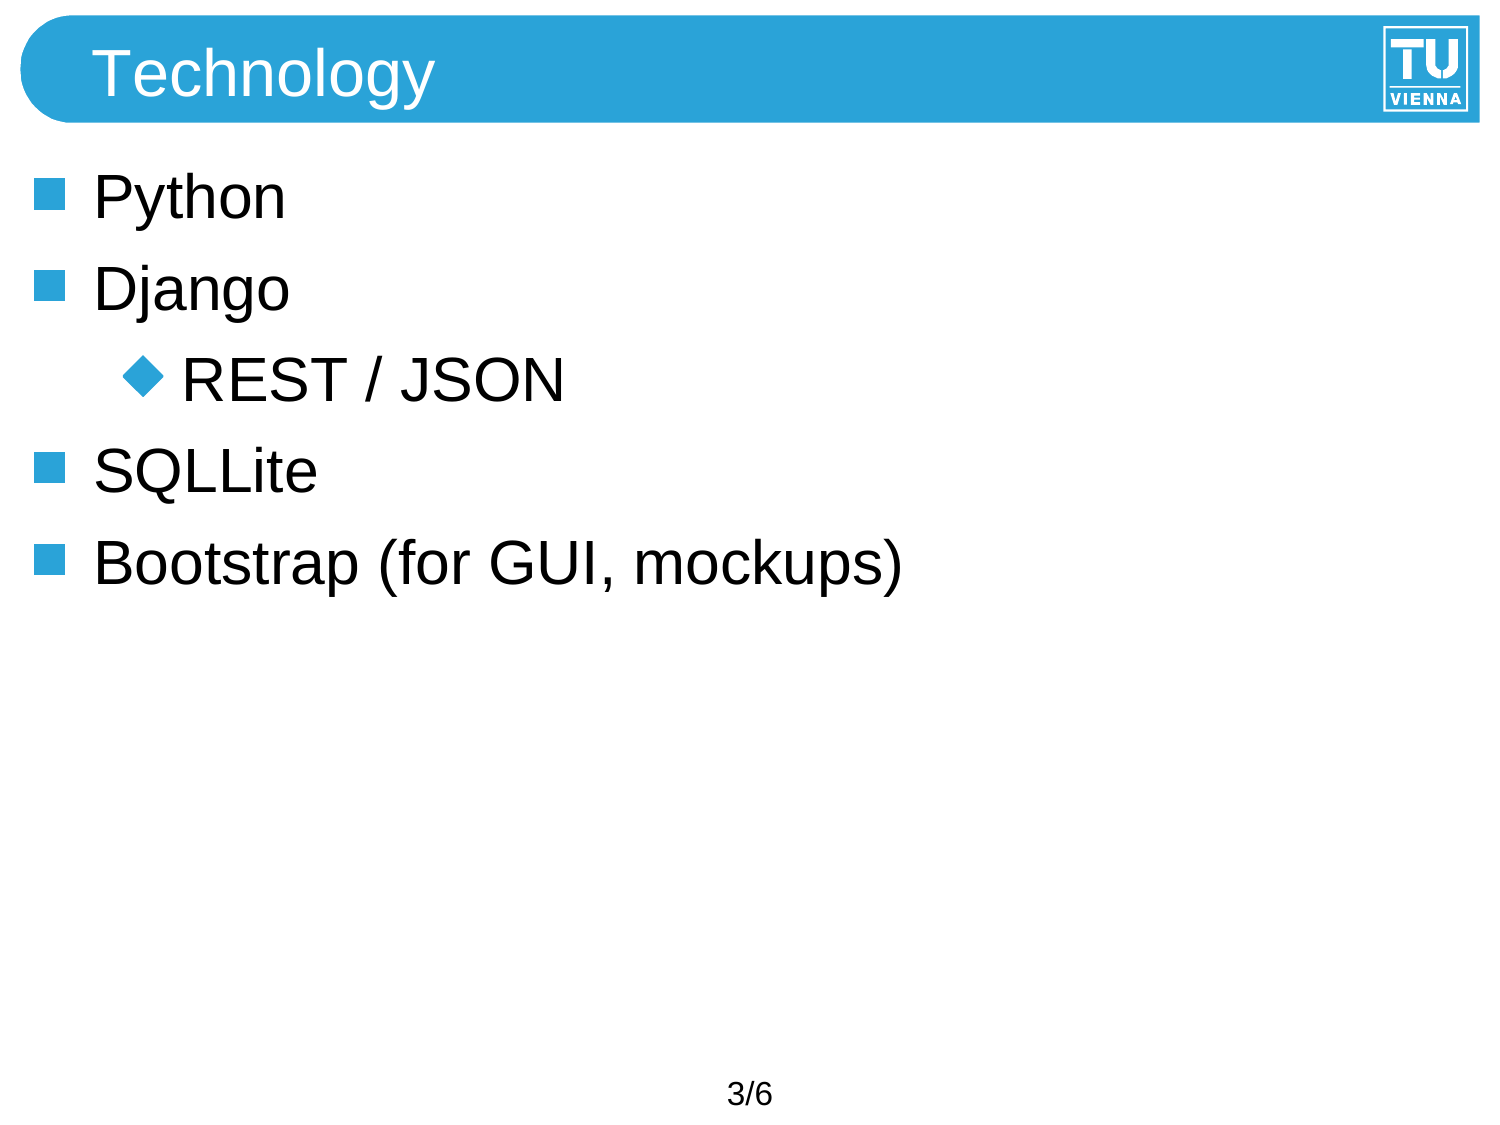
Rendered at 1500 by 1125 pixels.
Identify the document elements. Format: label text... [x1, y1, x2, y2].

title Technology [76, 7, 1350, 132]
list Python Django REST / JSON SQLLite Bootstrap (for GUI, mockups) [19, 148, 1481, 1047]
